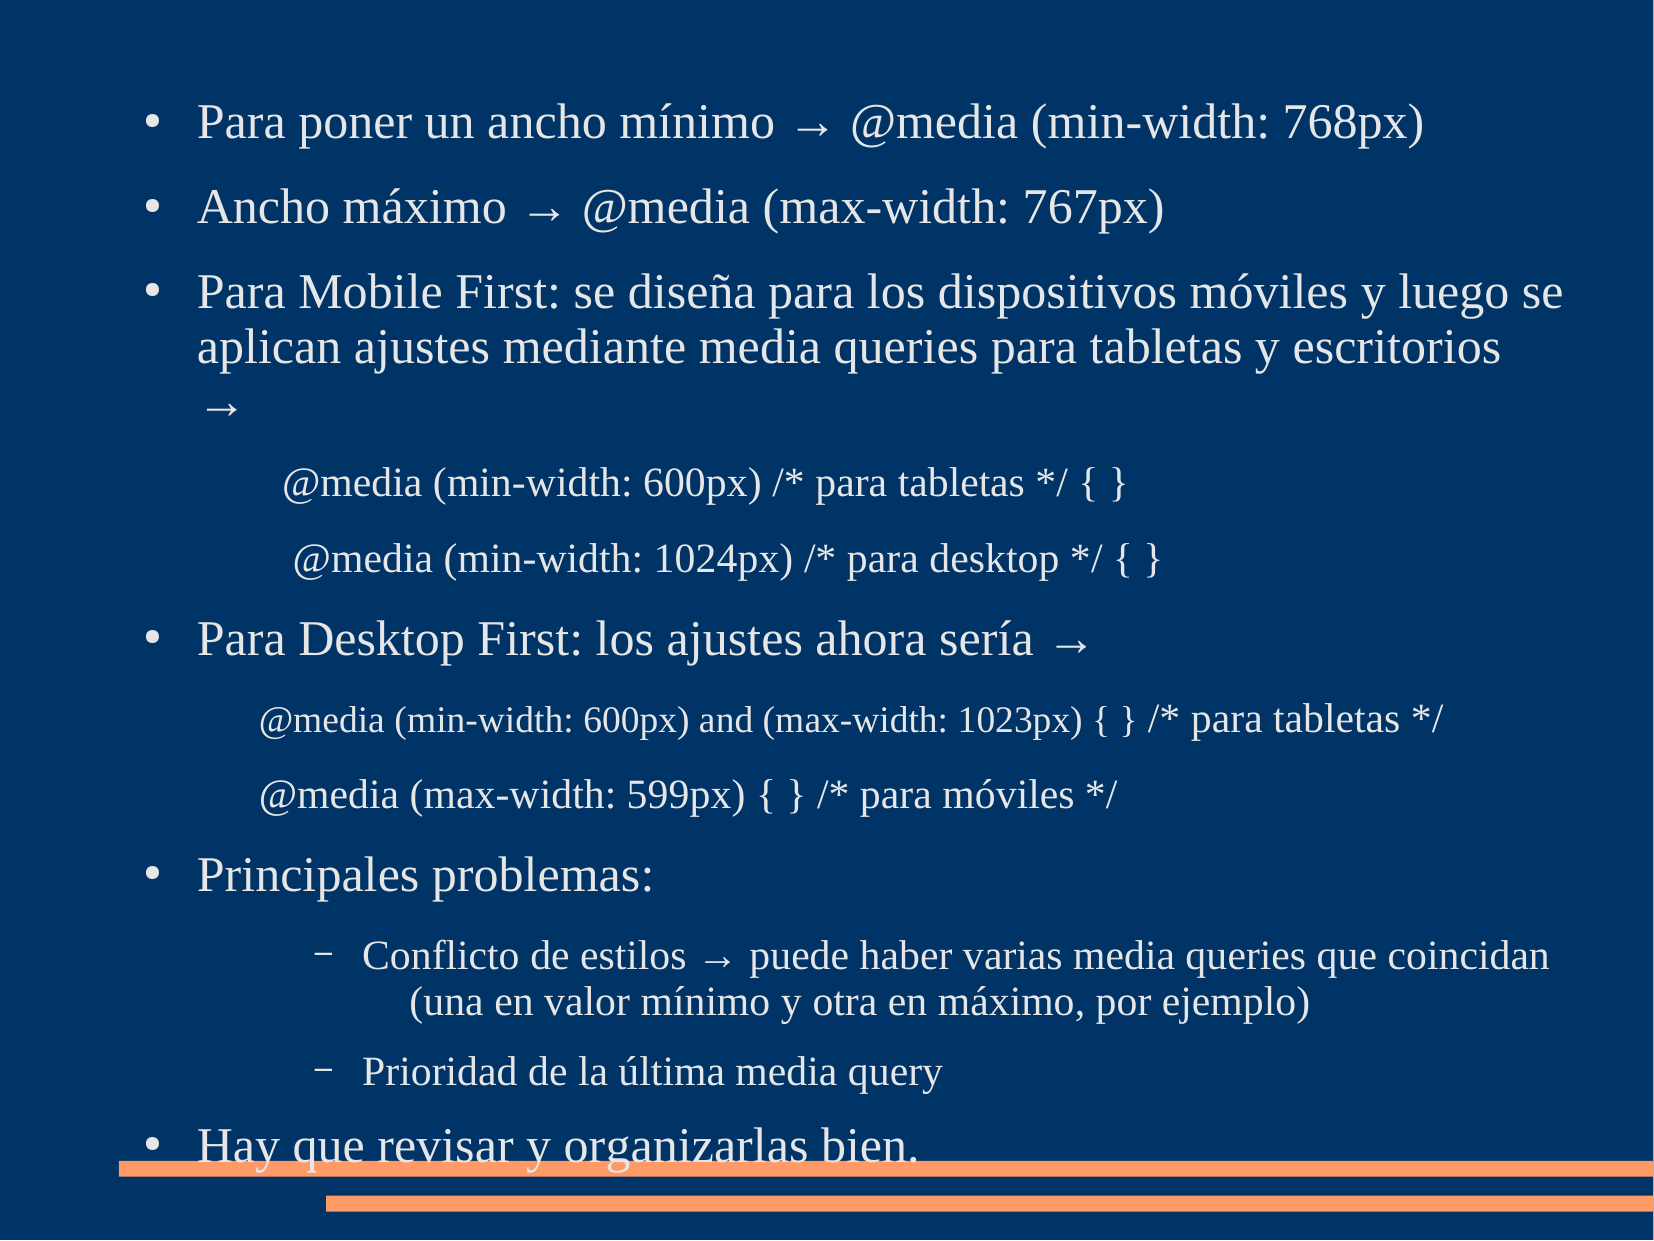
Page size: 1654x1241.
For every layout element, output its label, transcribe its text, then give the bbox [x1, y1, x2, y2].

list Para poner un ancho mínimo → @media (min-width: 768px) Ancho máximo → @media (max-width: 767px) Para Mobile First: se diseña para los dispositivos móviles y luego se aplican ajustes mediante media queries para tabletas y escritorios → @media (min-width: 600px) /* para tabletas */ { } @media (min-width: 1024px) /* para desktop */ { } Para Desktop First: los ajustes ahora sería → @media (min-width: 600px) and (max-width: 1023px) { } /* para tabletas */ @media (max-width: 599px) { } /* para móviles */ Principales problemas: Conflicto de estilos → puede haber varias media queries que coincidan (una en valor mínimo y otra en máximo, por ejemplo) Prioridad de la última media query Hay que revisar y organizarlas bien. [125, 94, 1565, 1131]
